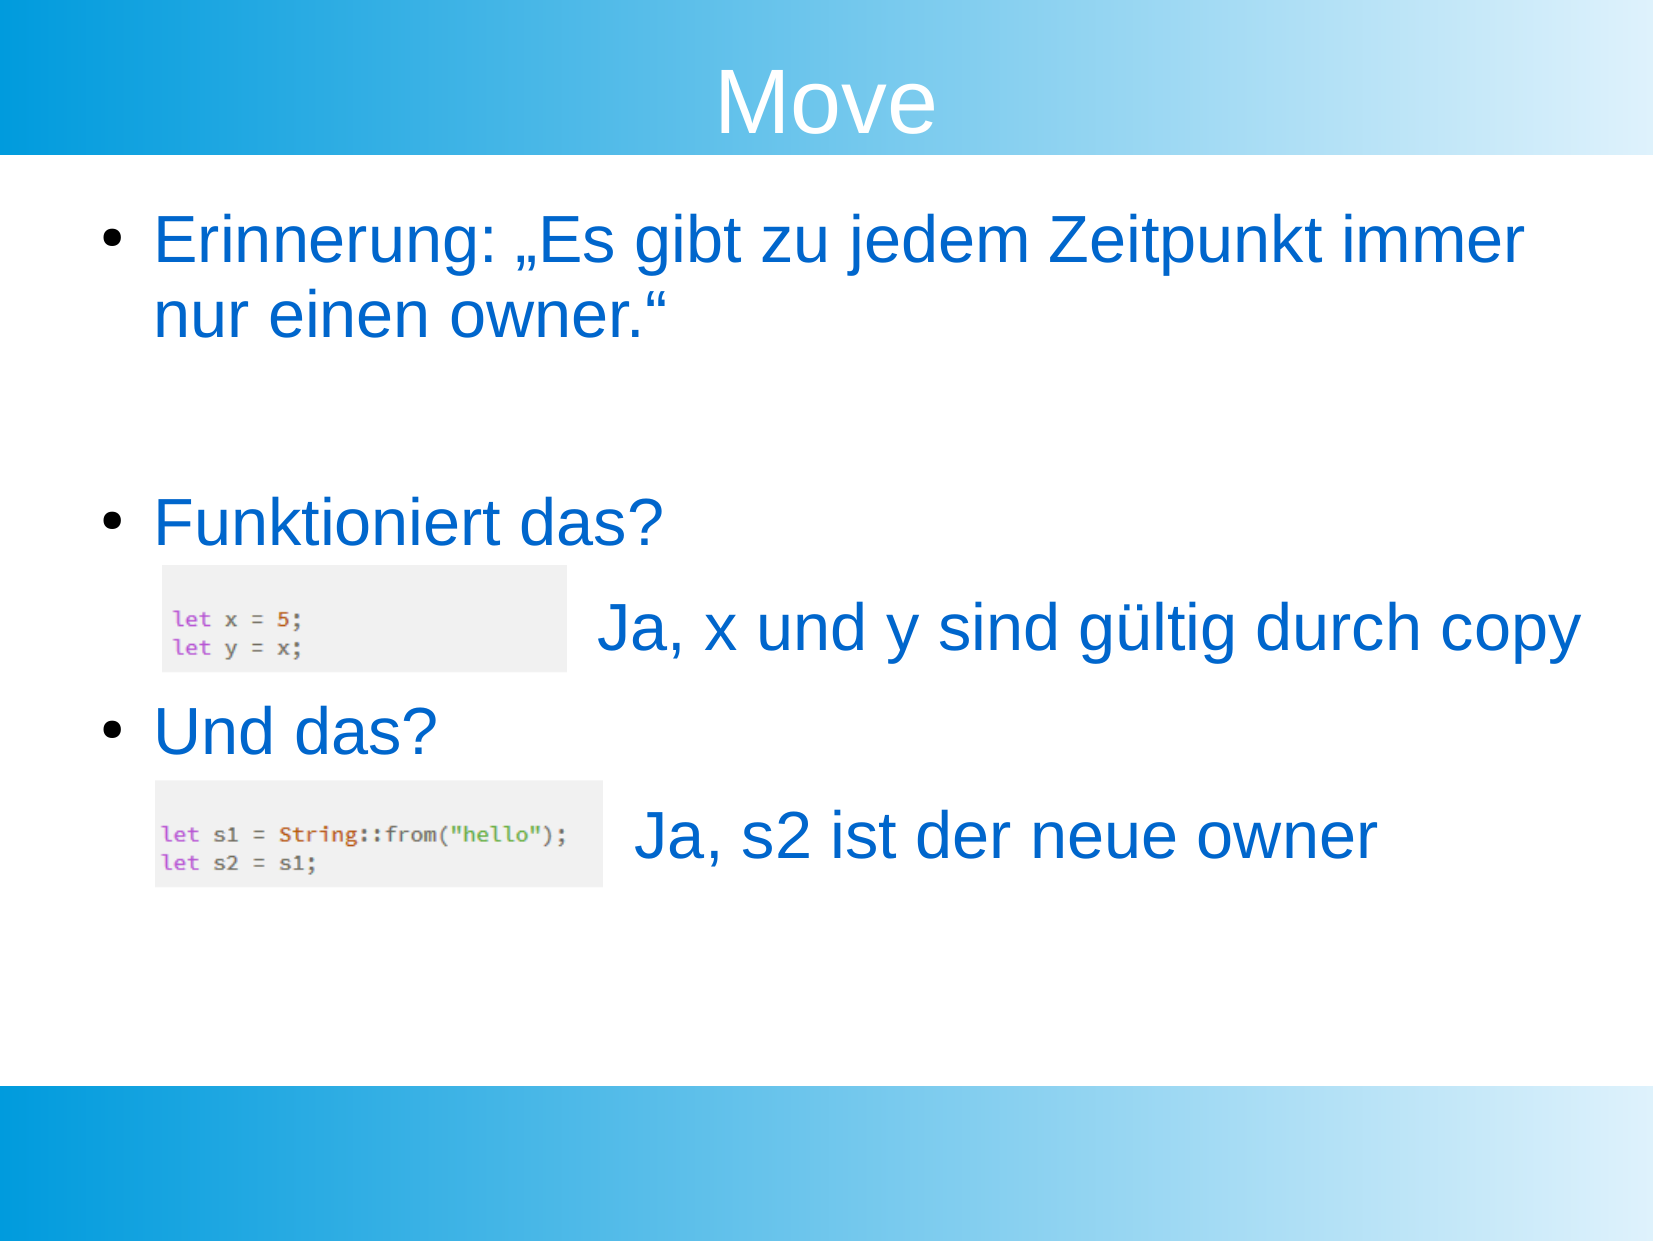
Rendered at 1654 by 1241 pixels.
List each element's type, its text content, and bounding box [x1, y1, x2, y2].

title Move [82, 49, 1571, 155]
picture [162, 565, 567, 674]
list Erinnerung: „Es gibt zu jedem Zeitpunkt immer nur einen owner.“ Funktioniert das? Ja, x und y sind gültig durch copy Und das? Ja, s2 ist der neue owner [82, 202, 1619, 922]
picture [155, 779, 603, 889]
